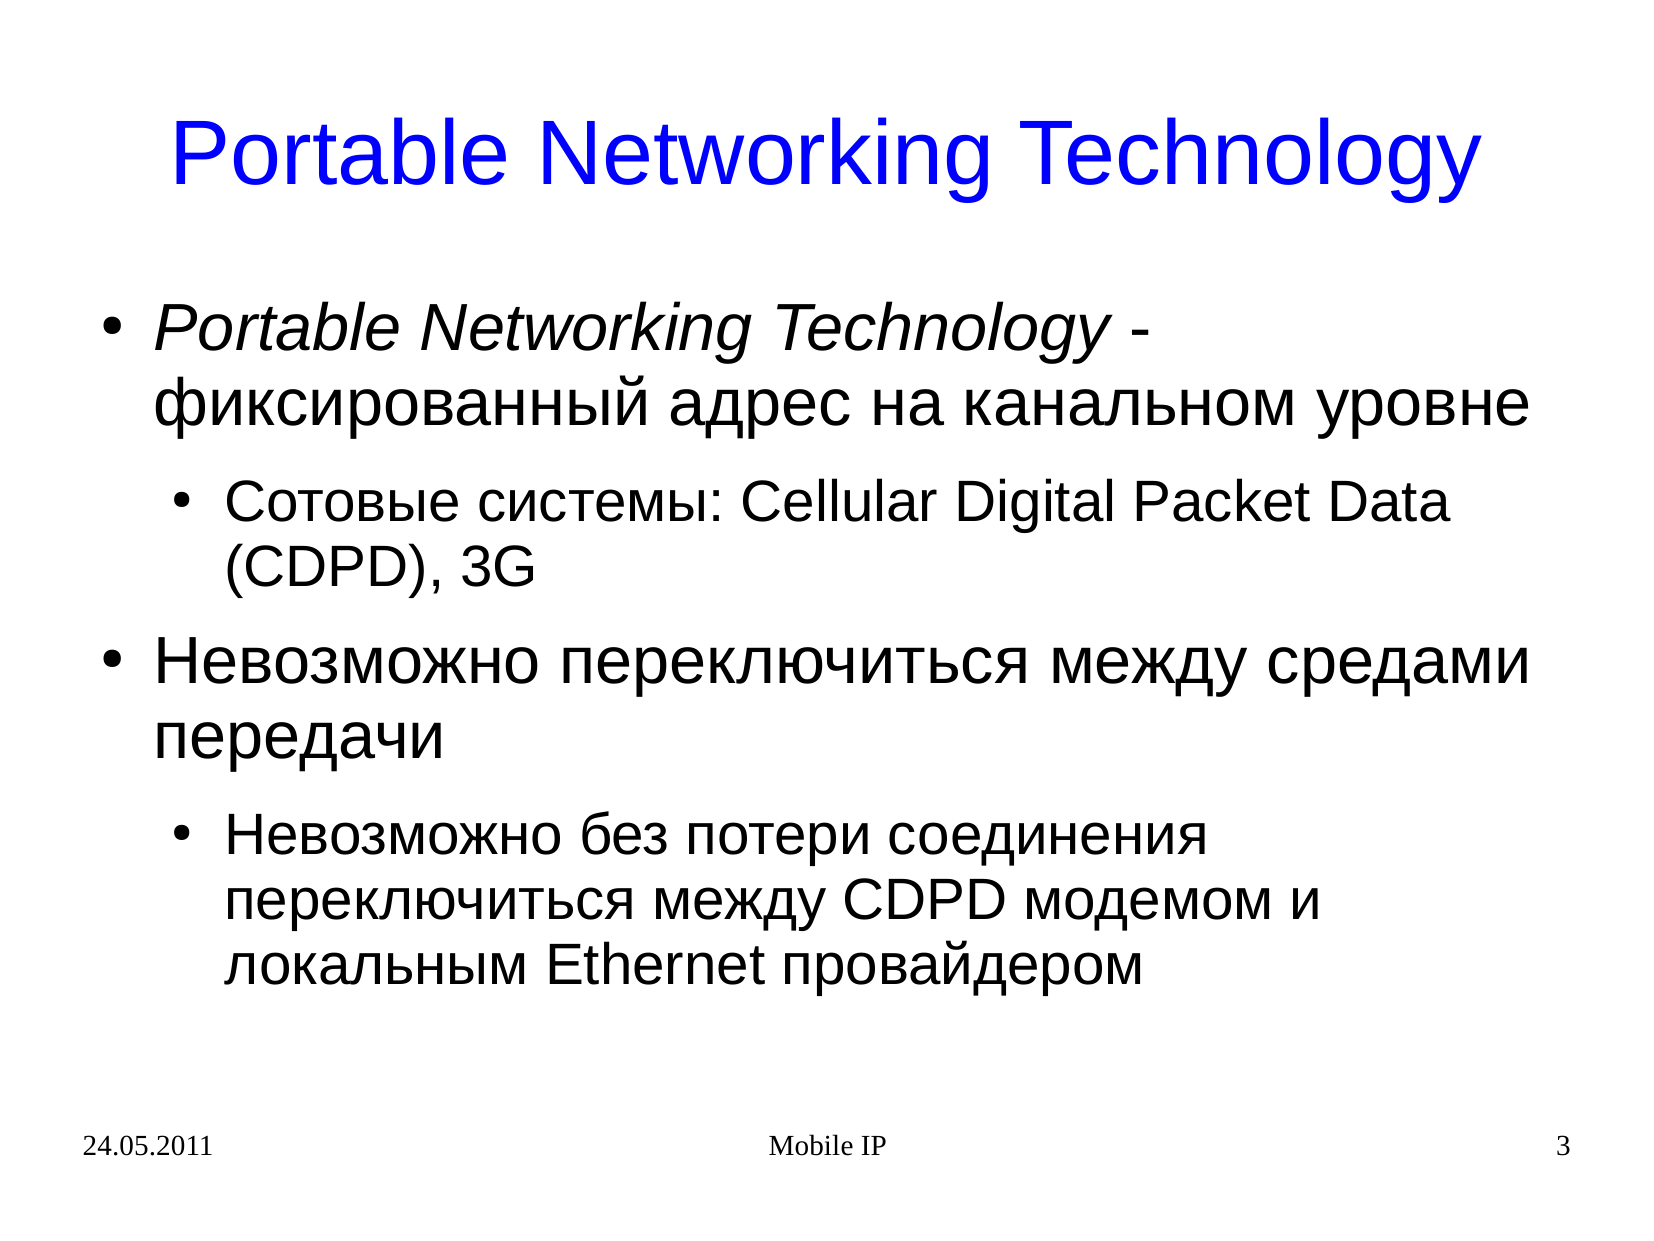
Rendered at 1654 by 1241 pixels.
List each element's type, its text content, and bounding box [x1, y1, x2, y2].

title Portable Networking Technology [82, 49, 1571, 257]
list Portable Networking Technology - фиксированный адрес на канальном уровне Сотовые системы: Cellular Digital Packet Data (CDPD), 3G Невозможно переключиться между средами передачи Невозможно без потери соединения переключиться между CDPD модемом и локальным Ethernet провайдером [82, 290, 1571, 1109]
